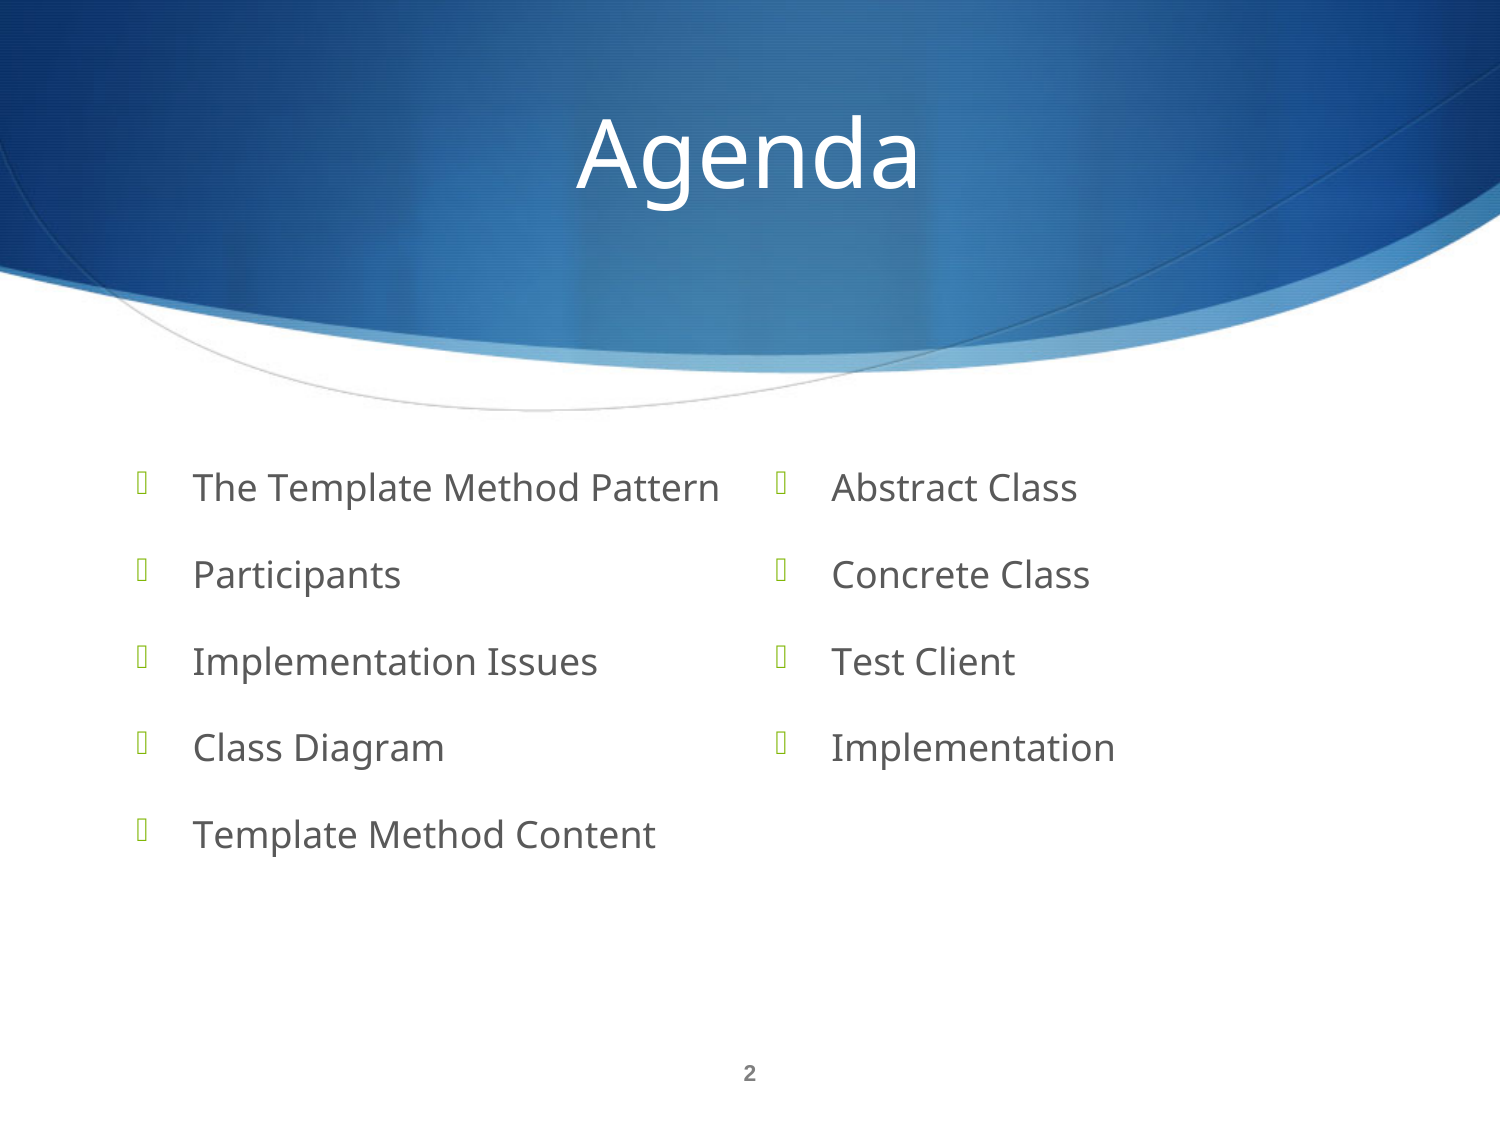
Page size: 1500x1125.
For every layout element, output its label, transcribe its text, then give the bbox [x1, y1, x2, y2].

list The Template Method Pattern Participants Implementation Issues Class Diagram Template Method Content [121, 456, 740, 991]
text_box <number> [706, 1042, 794, 1103]
title Agenda [75, 56, 1426, 244]
picture [0, 0, 1500, 1125]
list Abstract Class Concrete Class Test Client Implementation [760, 456, 1379, 991]
